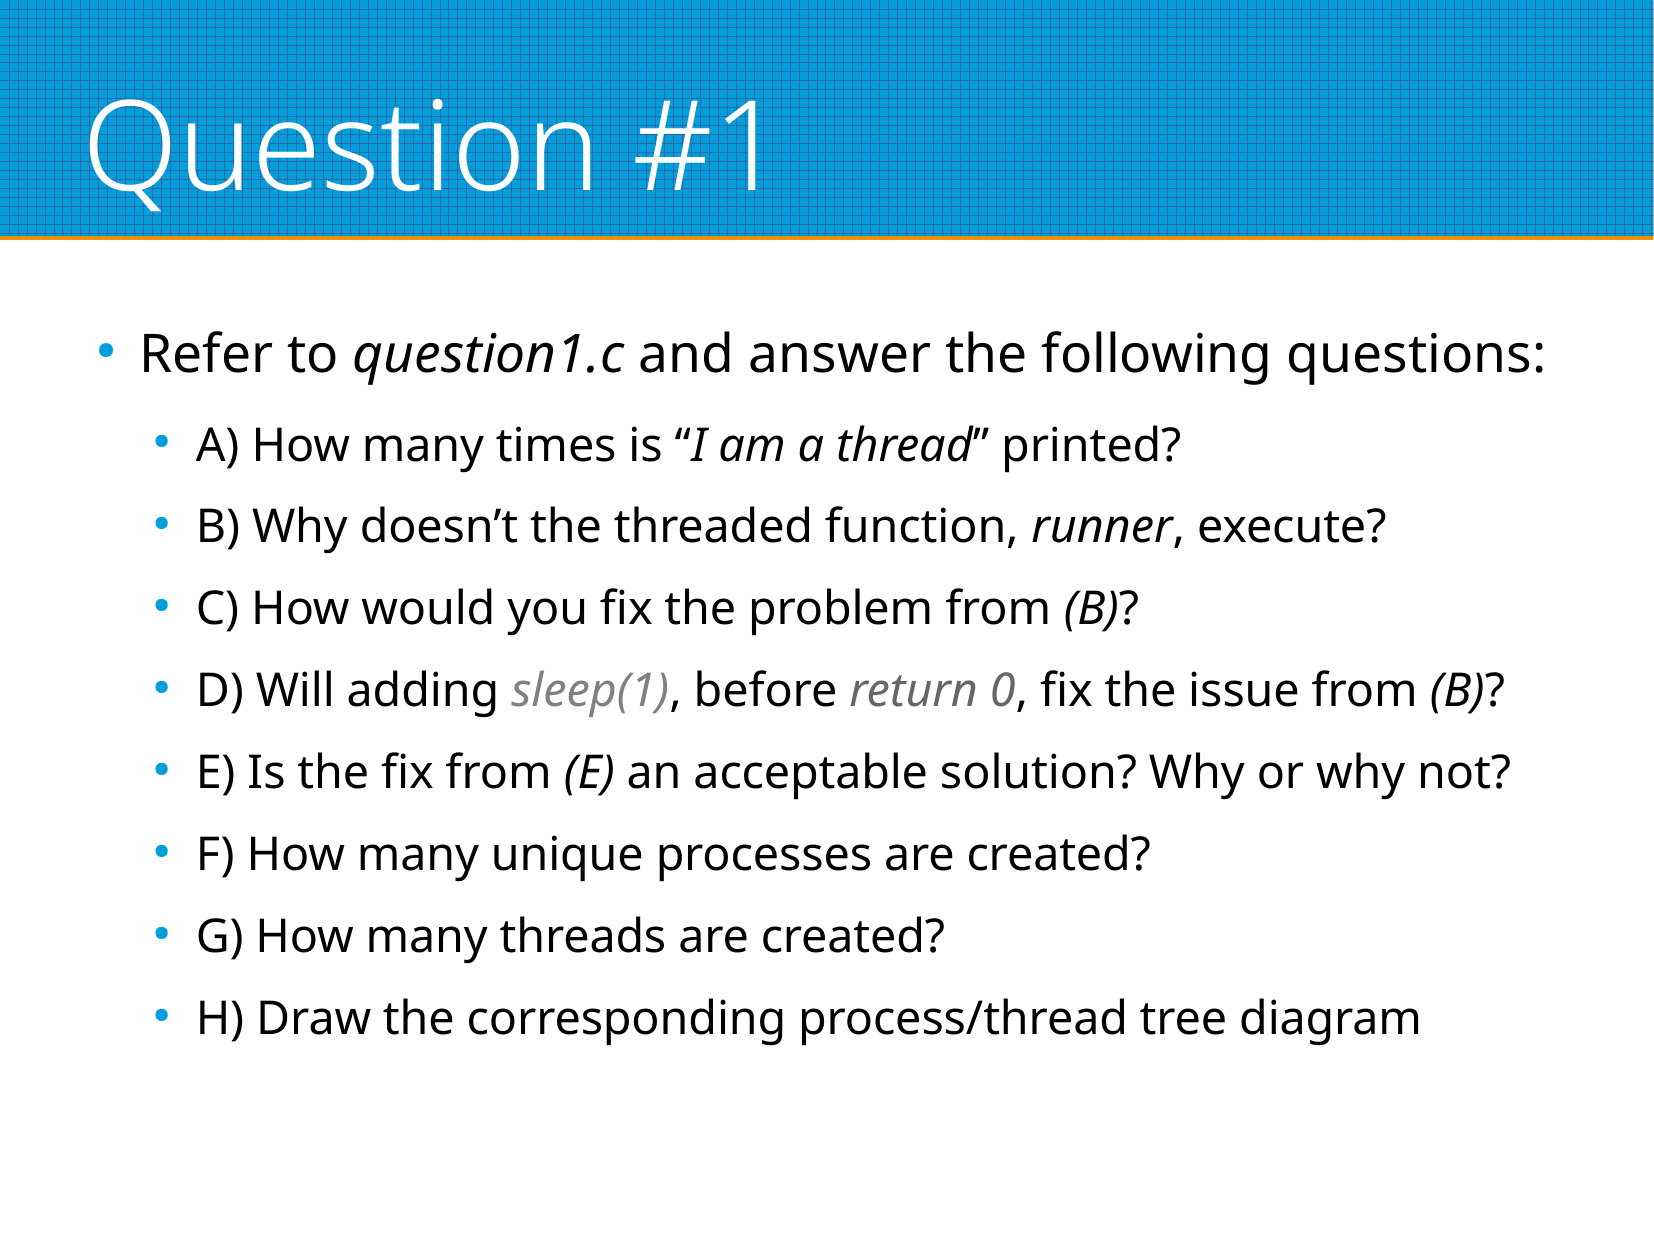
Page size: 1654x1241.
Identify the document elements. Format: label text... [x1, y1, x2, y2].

title Question #1 [82, 19, 1571, 227]
list Refer to question1.c and answer the following questions: A) How many times is ‘‘I am a thread’’ printed? B) Why doesn’t the threaded function, runner, execute? C) How would you fix the problem from (B)? D) Will adding sleep(1), before return 0, fix the issue from (B)? E) Is the fix from (E) an acceptable solution? Why or why not? F) How many unique processes are created? G) How many threads are created? H) Draw the corresponding process/thread tree diagram [82, 314, 1563, 1063]
